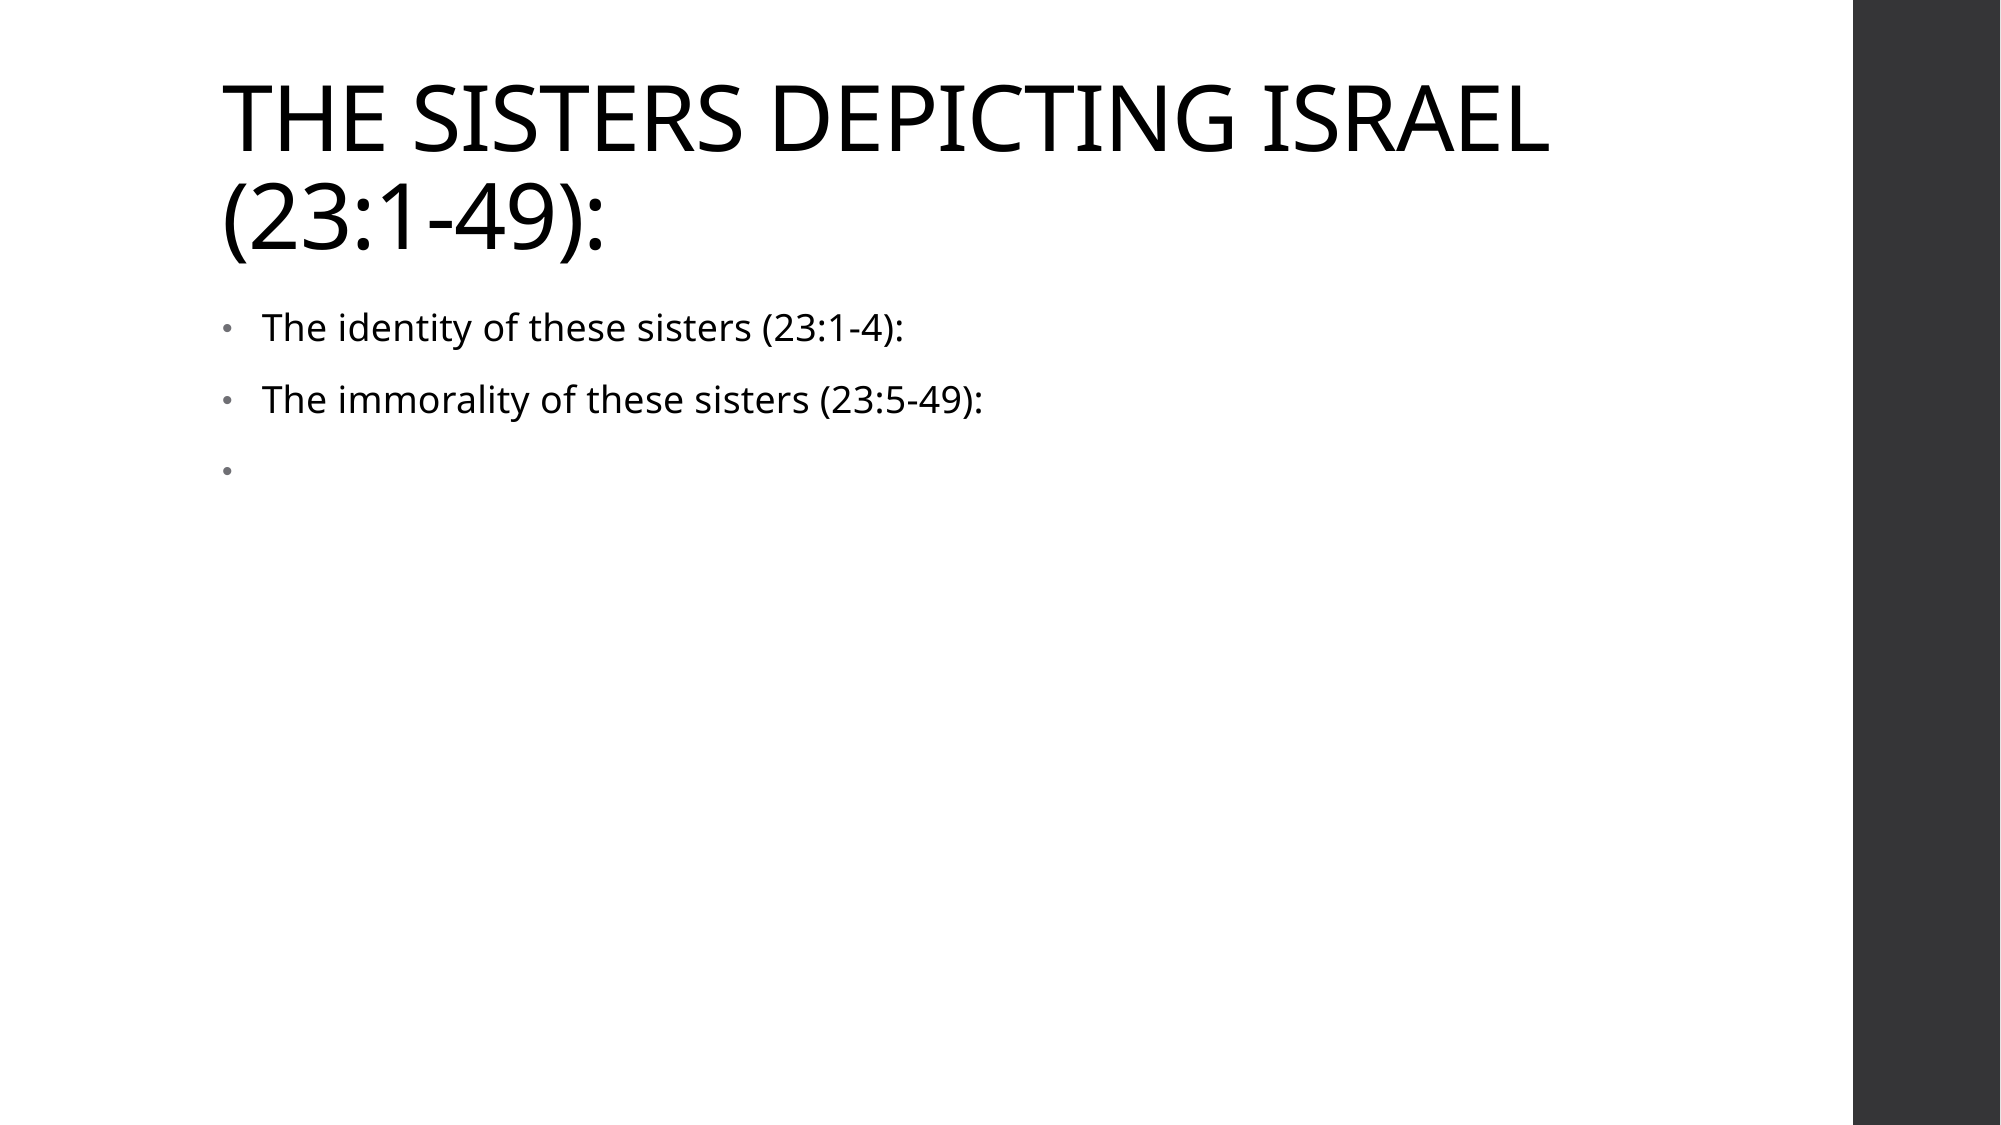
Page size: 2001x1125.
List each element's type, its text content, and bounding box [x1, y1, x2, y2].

title THE SISTERS DEPICTING ISRAEL (23:1-49): [206, 60, 1797, 278]
list The identity of these sisters (23:1-4): The immorality of these sisters (23:5-49): [206, 299, 1617, 1014]
